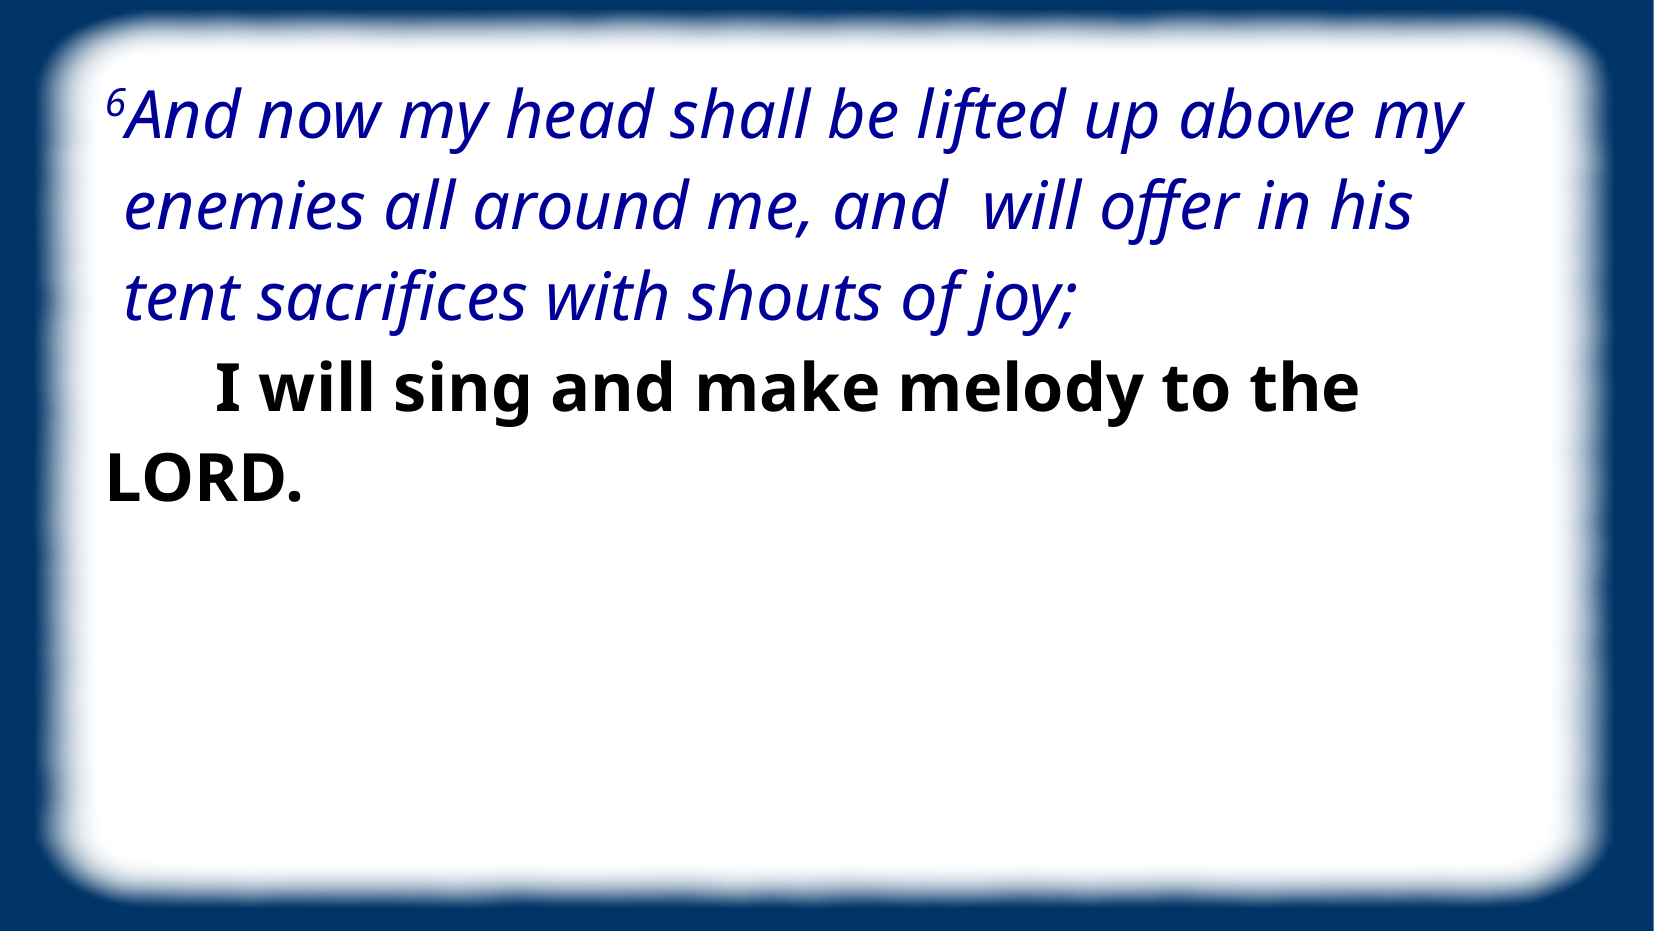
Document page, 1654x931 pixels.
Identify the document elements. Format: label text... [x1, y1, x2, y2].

text_box 6And now my head shall be lifted up above my enemies all around me, and will offer in his tent sacrifices with shouts of joy; I will sing and make melody to the LORD. [90, 60, 1546, 430]
picture [0, 0, 1654, 931]
